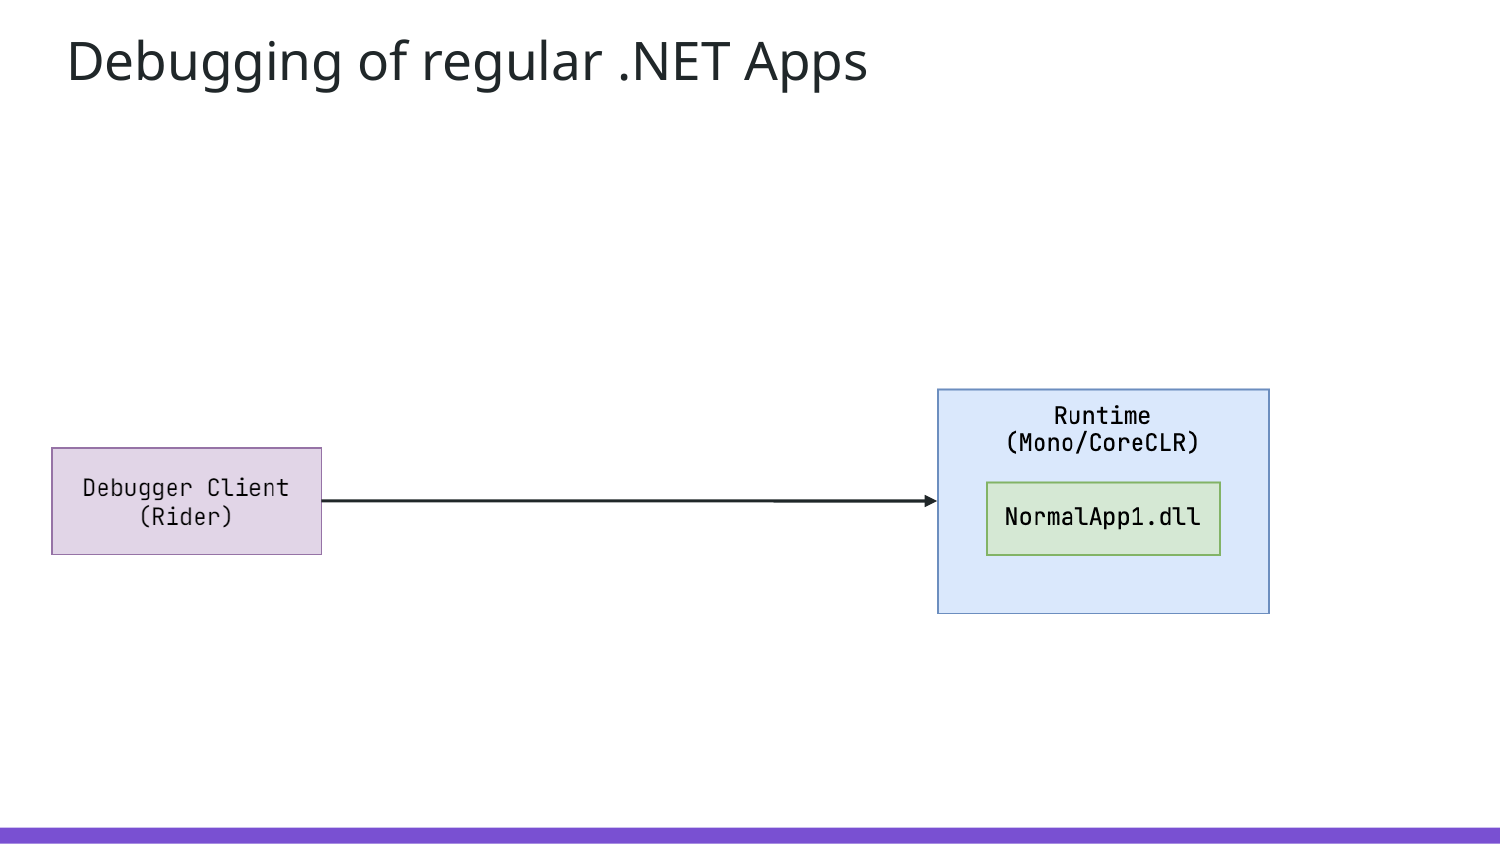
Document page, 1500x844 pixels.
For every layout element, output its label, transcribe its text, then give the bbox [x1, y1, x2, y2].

title Debugging of regular .NET Apps [51, 12, 1449, 106]
picture [51, 447, 322, 555]
picture [937, 388, 1271, 614]
